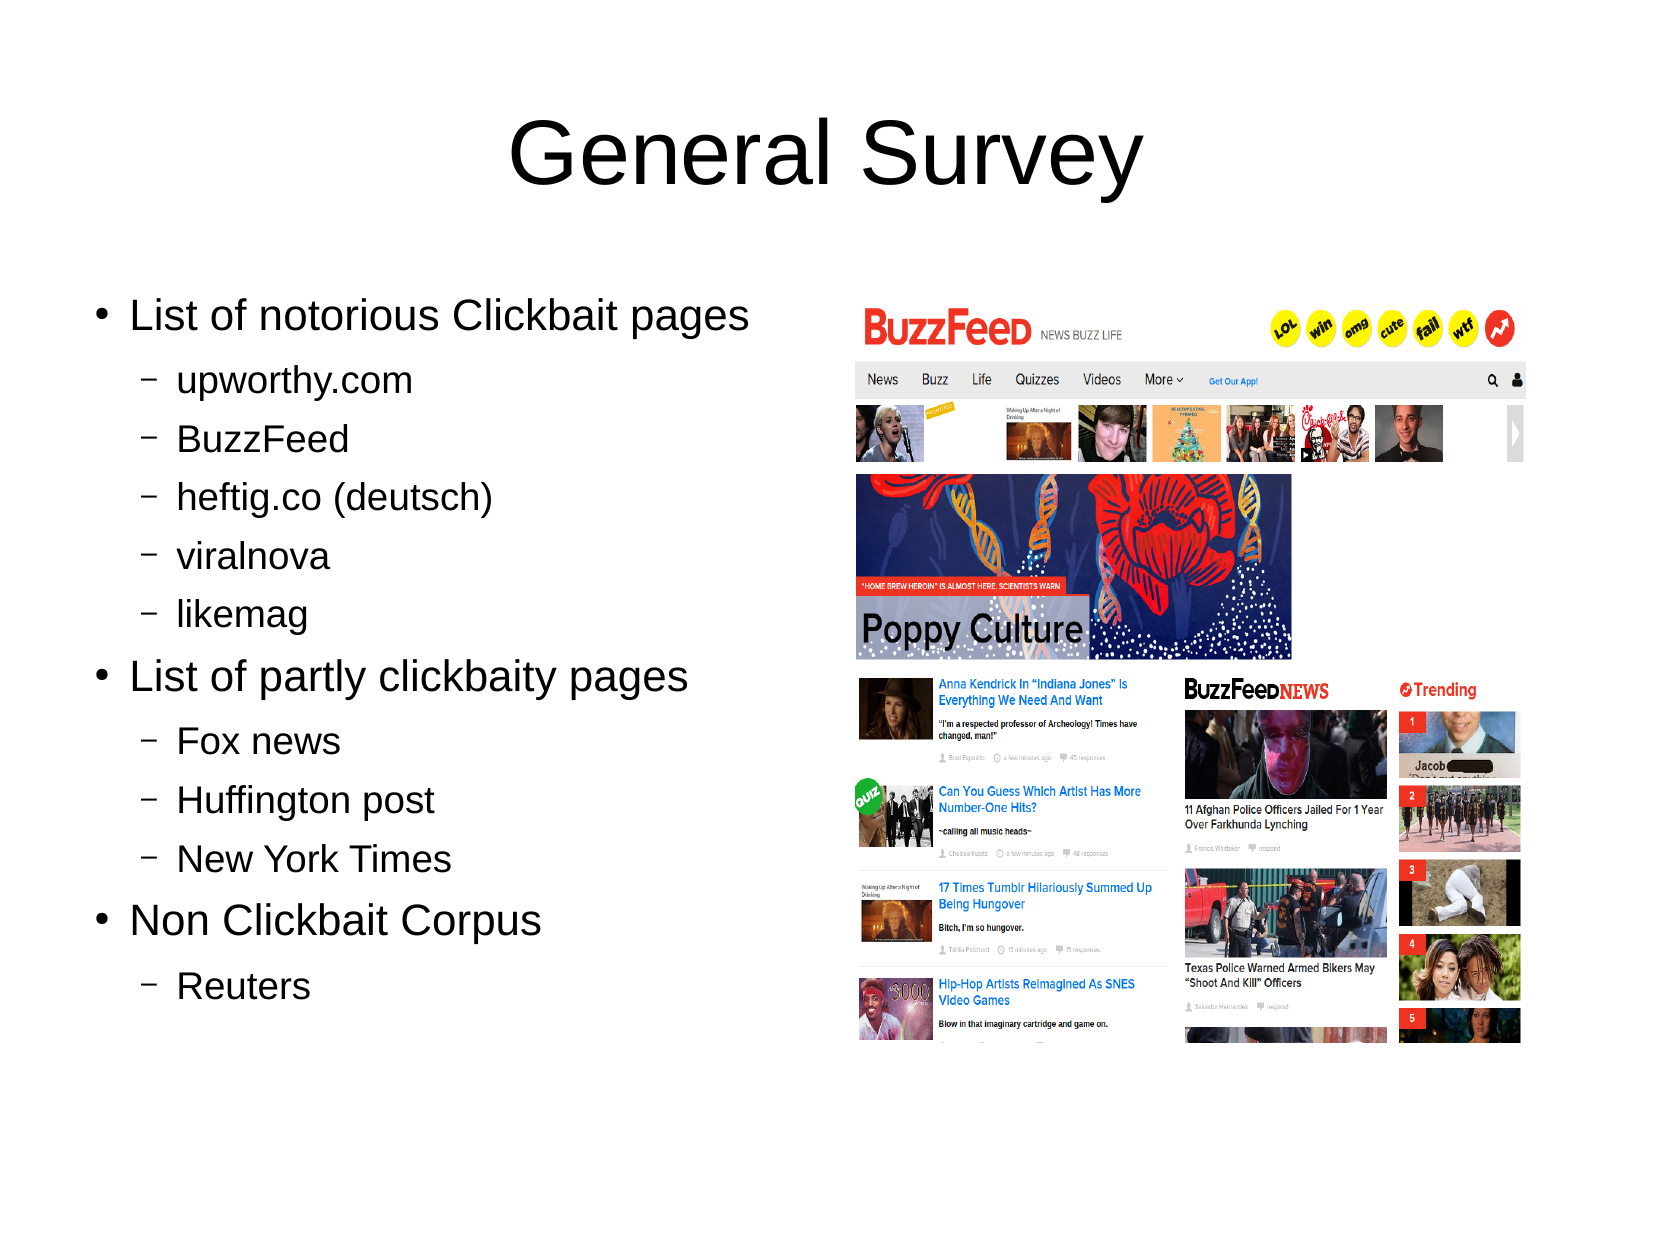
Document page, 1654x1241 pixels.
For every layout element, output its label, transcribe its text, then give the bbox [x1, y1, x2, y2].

list List of notorious Clickbait pages upworthy.com BuzzFeed heftig.co (deutsch) viralnova likemag List of partly clickbaity pages Fox news Huffington post New York Times Non Clickbait Corpus Reuters [82, 290, 1571, 1010]
picture [855, 299, 1526, 1043]
title General Survey [82, 49, 1571, 257]
